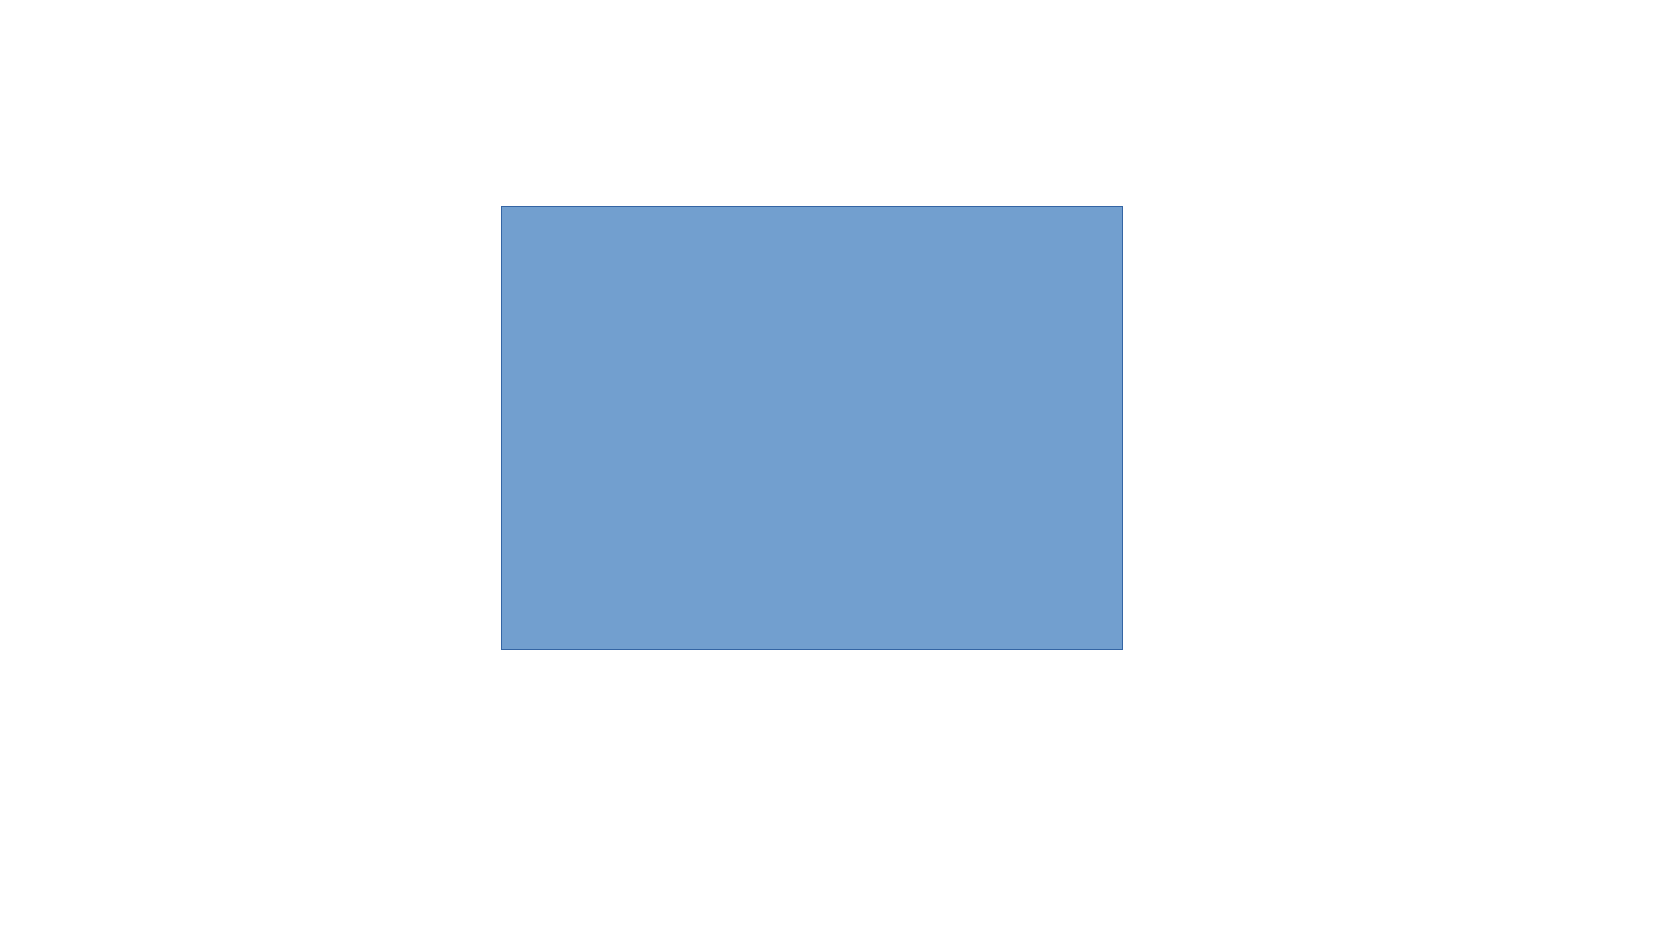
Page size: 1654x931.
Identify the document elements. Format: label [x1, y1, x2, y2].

text_box [501, 206, 1123, 650]
